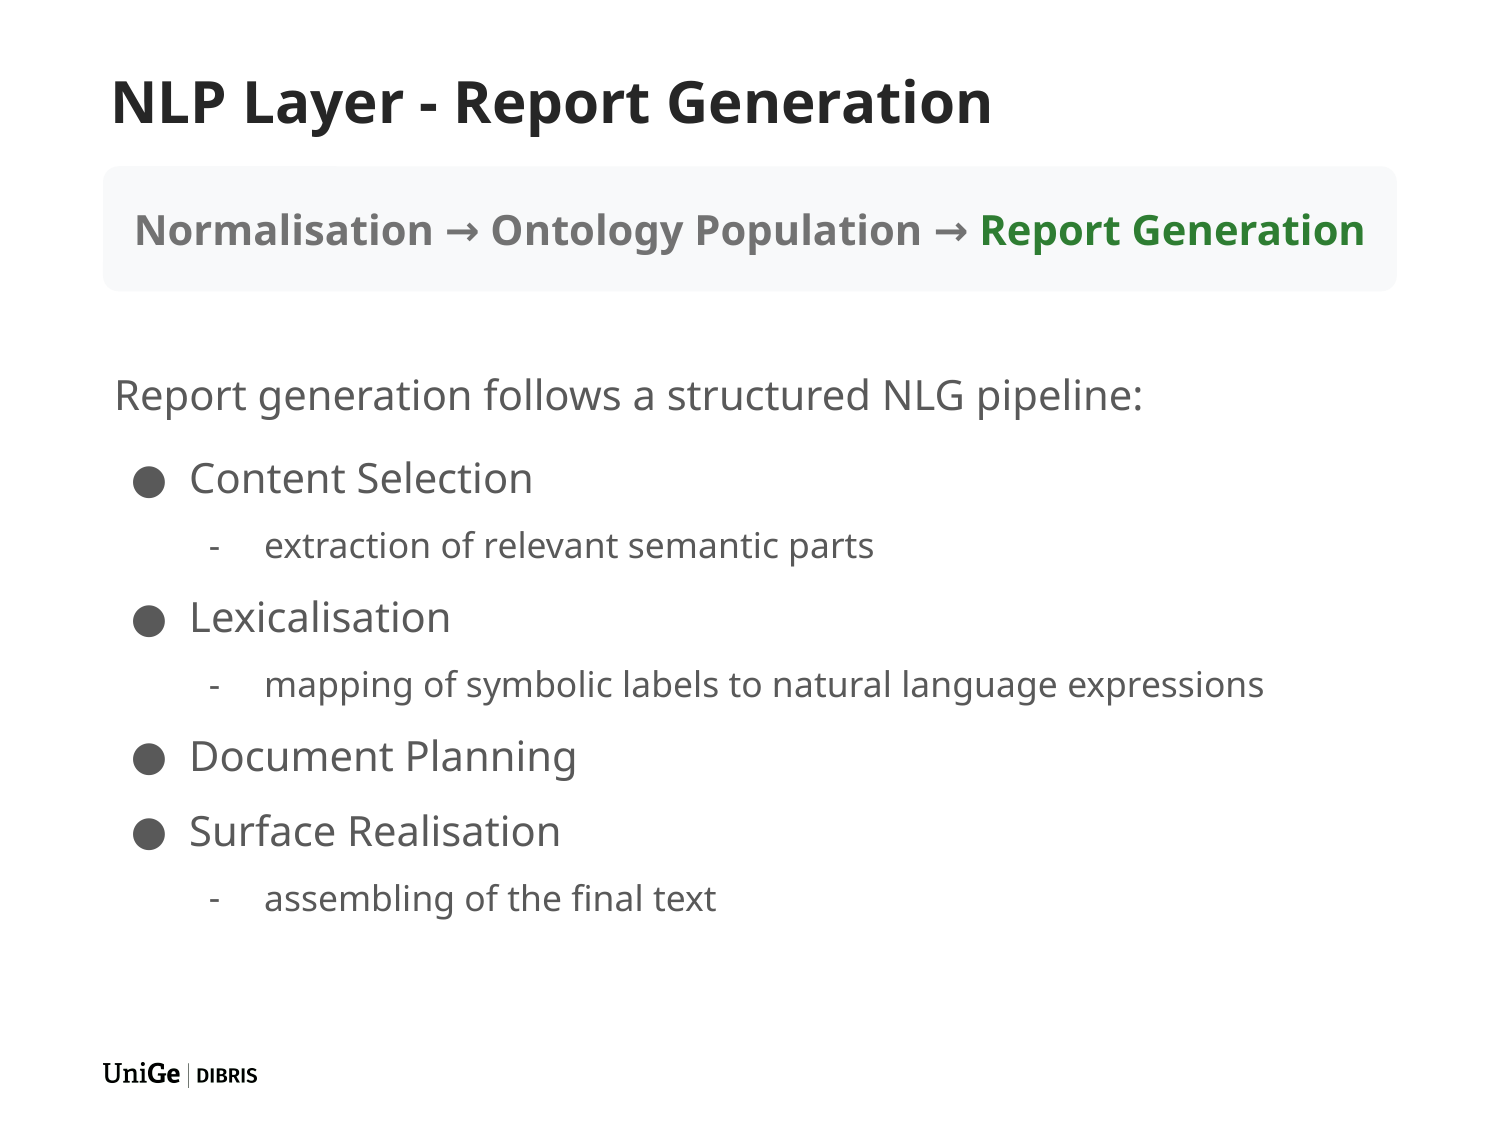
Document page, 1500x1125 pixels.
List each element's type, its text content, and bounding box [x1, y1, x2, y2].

text_box NLP Layer - Report Generation [95, 65, 1389, 228]
text_box Normalisation → Ontology Population → Report Generation [103, 166, 1397, 292]
text_box Report generation follows a structured NLG pipeline: Content Selection extraction of relevant semantic parts Lexicalisation mapping of symbolic labels to natural language expressions Document Planning Surface Realisation assembling of the final text [99, 336, 1385, 1005]
picture [103, 1062, 257, 1088]
